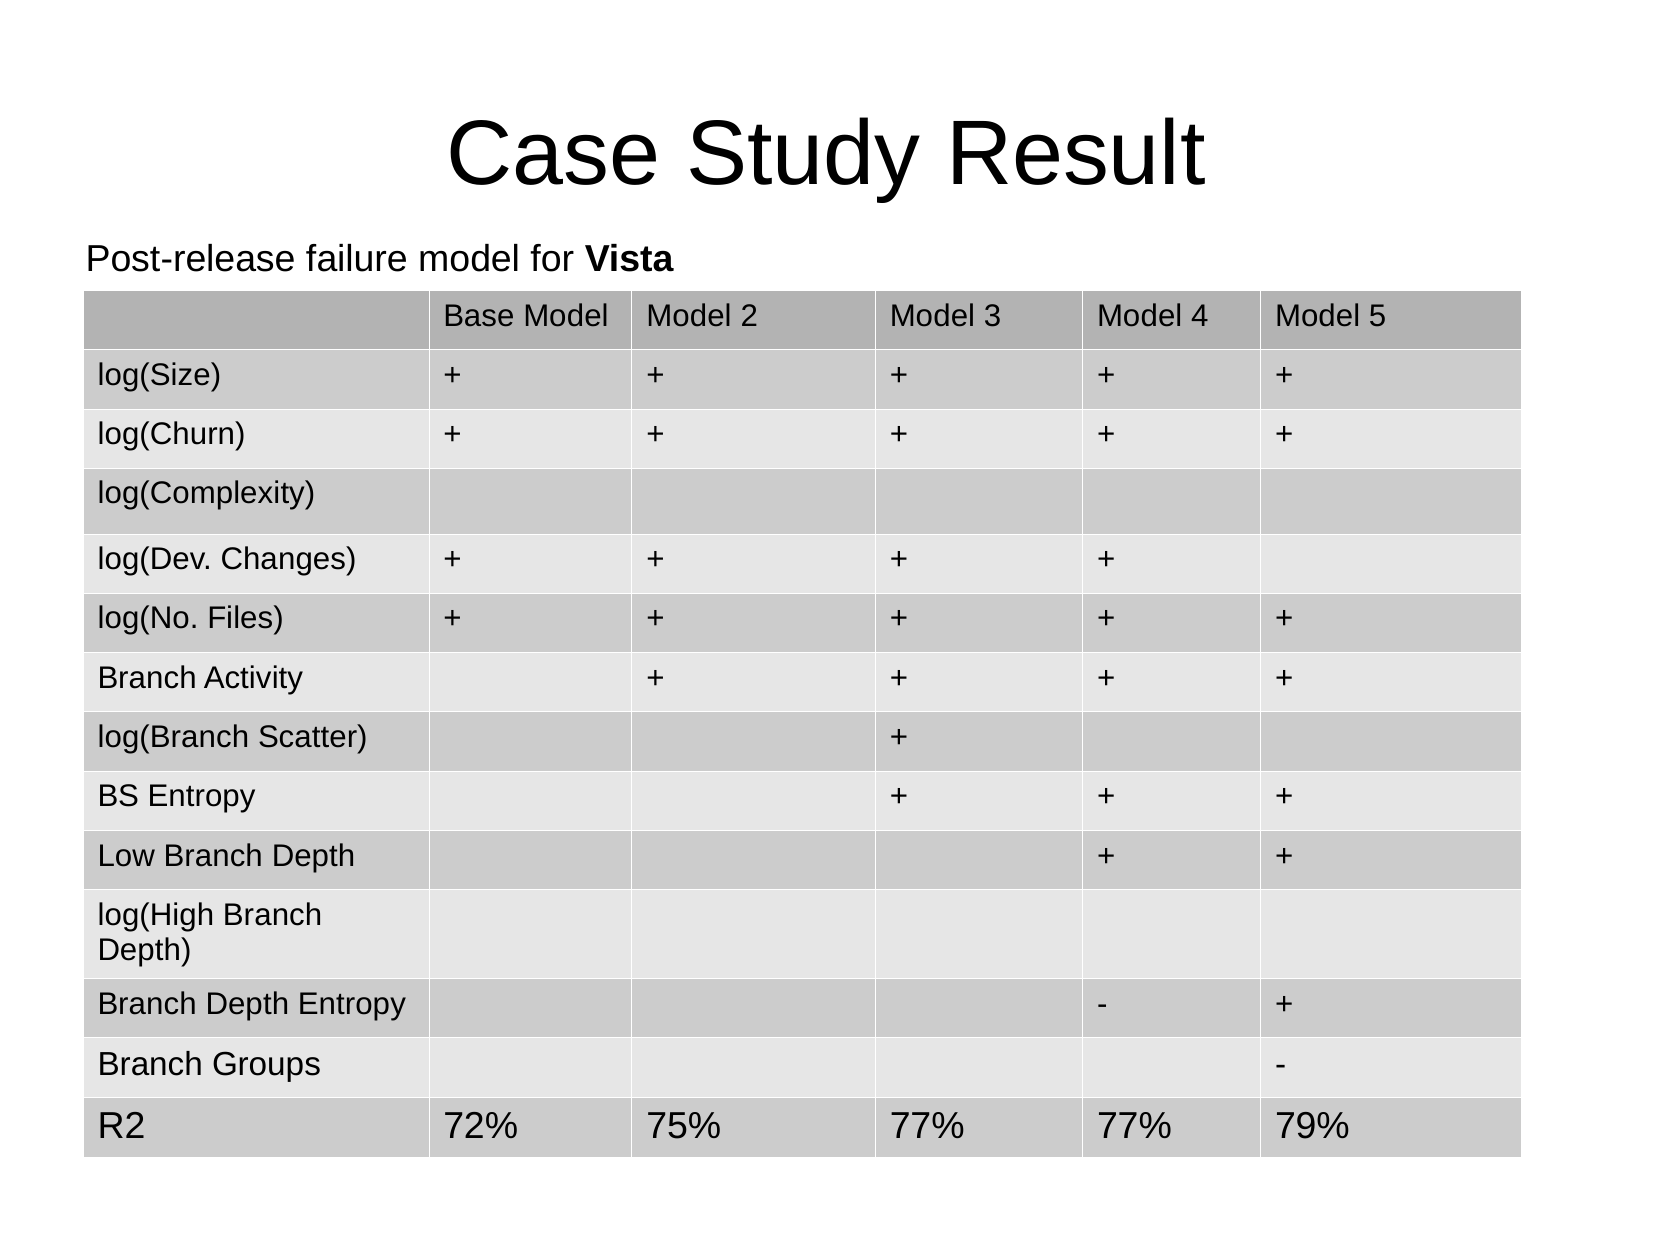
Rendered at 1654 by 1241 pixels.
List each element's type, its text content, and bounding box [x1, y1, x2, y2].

table_header Model 5 [1261, 291, 1521, 349]
table_cell [430, 712, 631, 771]
table_header Model 3 [876, 291, 1082, 349]
table_cell + [876, 350, 1082, 409]
table_cell [632, 831, 875, 889]
table_cell [1261, 535, 1521, 593]
table_cell Branch Groups [84, 1038, 429, 1097]
table_cell [430, 1038, 631, 1097]
table_cell + [1261, 594, 1521, 652]
table_cell log(No. Files) [84, 594, 429, 652]
title Case Study Result [82, 49, 1571, 257]
table_cell + [1261, 410, 1521, 468]
table_cell 75% [632, 1098, 875, 1157]
table_cell log(Complexity) [84, 469, 429, 534]
table_header [84, 291, 429, 349]
table_cell + [1261, 831, 1521, 889]
table_header Model 2 [632, 291, 875, 349]
table_cell + [876, 410, 1082, 468]
table_cell + [1083, 535, 1260, 593]
table_cell + [430, 535, 631, 593]
table_cell + [876, 653, 1082, 711]
table_cell + [430, 594, 631, 652]
table_cell [1083, 469, 1260, 534]
table_cell log(Branch Scatter) [84, 712, 429, 771]
table_cell + [876, 535, 1082, 593]
table_cell [876, 831, 1082, 889]
table_cell R2 [84, 1098, 429, 1157]
text_box Post-release failure model for Vista [70, 230, 1406, 288]
table_cell Low Branch Depth [84, 831, 429, 889]
table_cell log(Churn) [84, 410, 429, 468]
table_header Model 4 [1083, 291, 1260, 349]
table_cell [876, 469, 1082, 534]
table_cell - [1261, 1038, 1521, 1097]
table_cell [1261, 712, 1521, 771]
table_cell [632, 890, 875, 978]
table_cell + [1083, 772, 1260, 830]
table_cell [1261, 890, 1521, 978]
table_cell + [1261, 350, 1521, 409]
table_cell + [1083, 410, 1260, 468]
table_cell + [876, 712, 1082, 771]
table_cell Branch Activity [84, 653, 429, 711]
table_cell [876, 1038, 1082, 1097]
table_cell [876, 890, 1082, 978]
table_cell + [1083, 350, 1260, 409]
table_cell BS Entropy [84, 772, 429, 830]
table_cell + [876, 594, 1082, 652]
table_cell log(Size) [84, 350, 429, 409]
table_cell log(Dev. Changes) [84, 535, 429, 593]
table_cell [430, 772, 631, 830]
table_cell [632, 979, 875, 1037]
table_cell + [876, 772, 1082, 830]
table_cell [430, 979, 631, 1037]
table_cell + [632, 653, 875, 711]
table_cell + [632, 594, 875, 652]
table_cell [632, 469, 875, 534]
table_cell 72% [430, 1098, 631, 1157]
table_cell + [430, 350, 631, 409]
table_header Base Model [430, 291, 631, 349]
table_cell [430, 890, 631, 978]
table_cell + [1083, 653, 1260, 711]
table_cell [632, 1038, 875, 1097]
table_cell - [1083, 979, 1260, 1037]
table_cell [1083, 890, 1260, 978]
table_cell + [430, 410, 631, 468]
table_cell [1083, 1038, 1260, 1097]
table_cell [632, 712, 875, 771]
table_cell log(High Branch Depth) [84, 890, 429, 978]
table_cell + [632, 535, 875, 593]
table_cell [1261, 469, 1521, 534]
table_cell + [632, 410, 875, 468]
table_cell + [1083, 594, 1260, 652]
table_cell [876, 979, 1082, 1037]
table_cell + [1261, 653, 1521, 711]
table_cell 77% [876, 1098, 1082, 1157]
table_cell + [1261, 979, 1521, 1037]
table_cell [430, 653, 631, 711]
table_cell 77% [1083, 1098, 1260, 1157]
table_cell [430, 469, 631, 534]
table_cell Branch Depth Entropy [84, 979, 429, 1037]
table_cell + [1083, 831, 1260, 889]
table_cell [430, 831, 631, 889]
table_cell [1083, 712, 1260, 771]
table_cell + [1261, 772, 1521, 830]
table_cell + [632, 350, 875, 409]
table_cell [632, 772, 875, 830]
table_cell 79% [1261, 1098, 1521, 1157]
